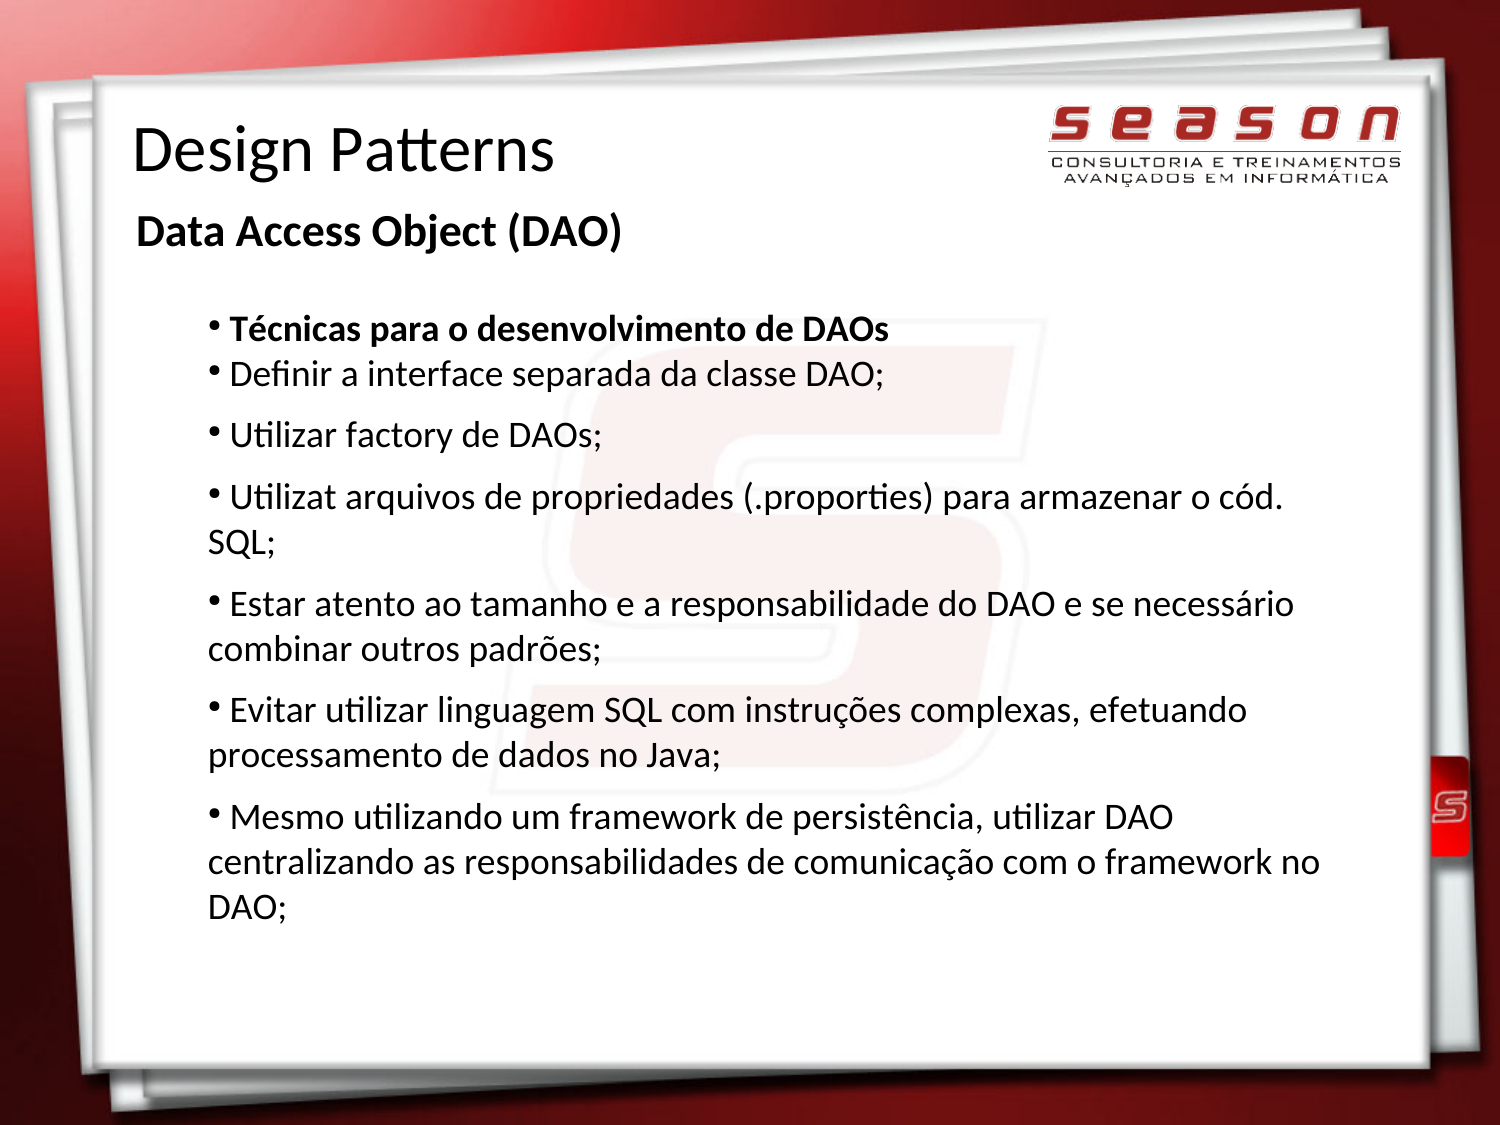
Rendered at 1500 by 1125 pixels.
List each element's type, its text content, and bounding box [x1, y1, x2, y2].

picture [0, 0, 1500, 1125]
text_box Definir a interface separada da classe DAO; Utilizar factory de DAOs; Utilizat arquivos de propriedades (.proporties) para armazenar o cód. SQL; Estar atento ao tamanho e a responsabilidade do DAO e se necessário combinar outros padrões; Evitar utilizar linguagem SQL com instruções complexas, efetuando processamento de dados no Java; Mesmo utilizando um framework de persistência, utilizar DAO centralizando as responsabilidades de comunicação com o framework no DAO; [207, 348, 1328, 927]
text_box Data Access Object (DAO) [119, 200, 1240, 256]
title Design Patterns [118, 33, 1394, 257]
text_box Técnicas para o desenvolvimento de DAOs [207, 286, 1328, 348]
